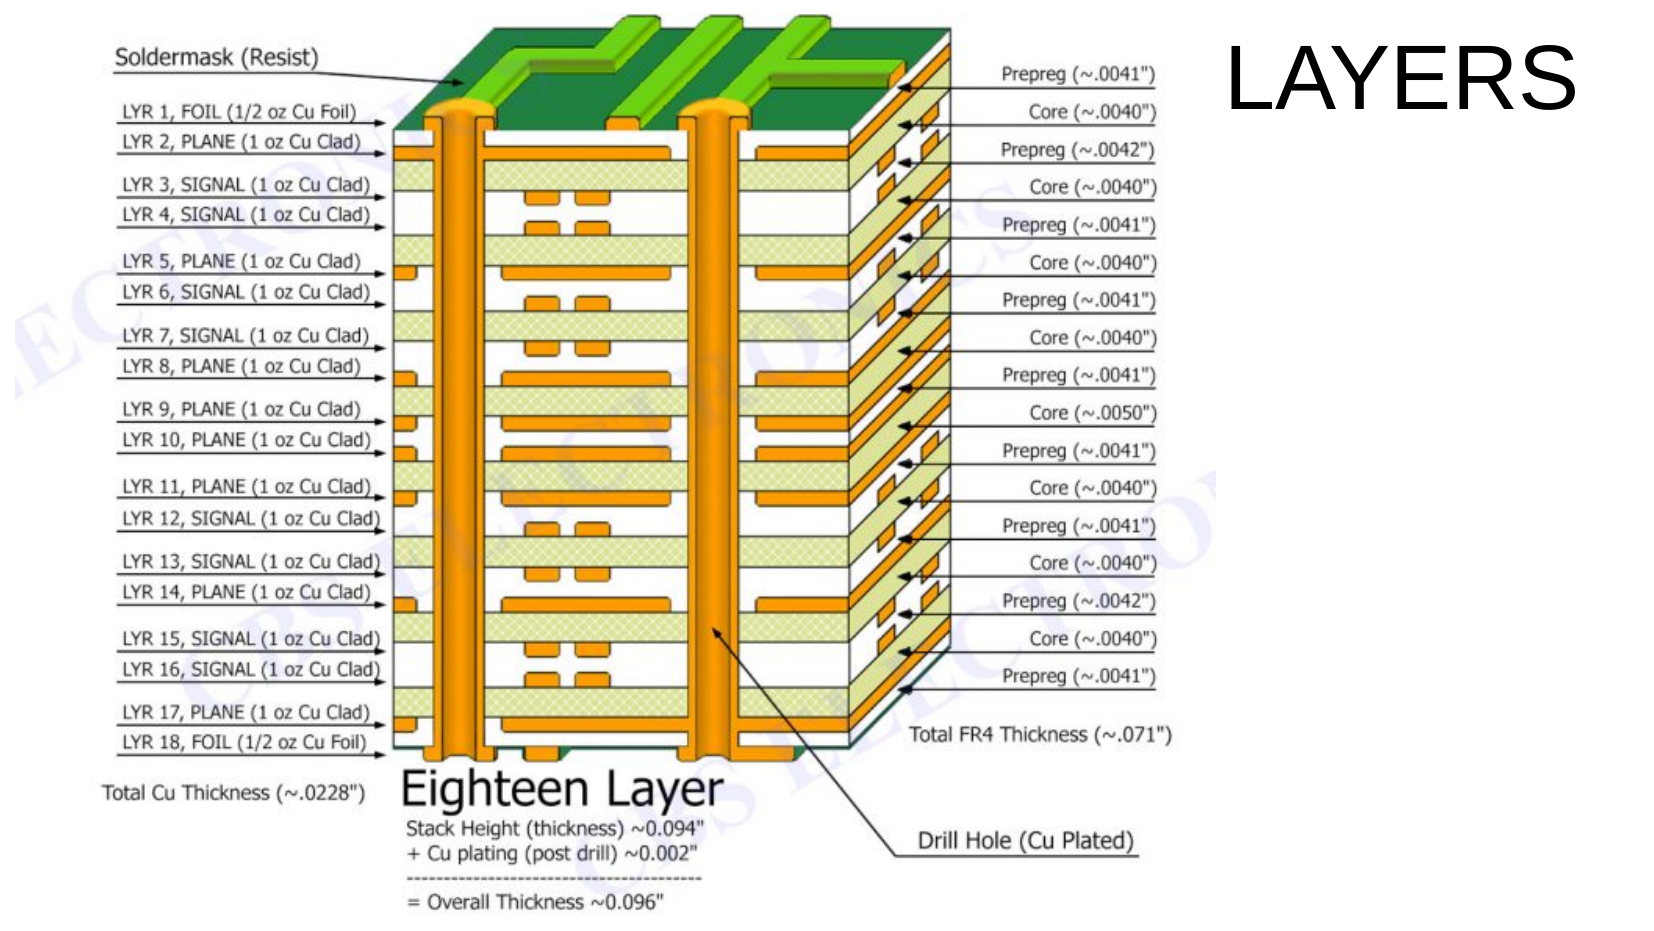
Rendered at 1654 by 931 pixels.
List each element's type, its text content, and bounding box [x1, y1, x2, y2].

picture [15, 13, 1216, 924]
title LAYERS [914, 0, 1654, 156]
